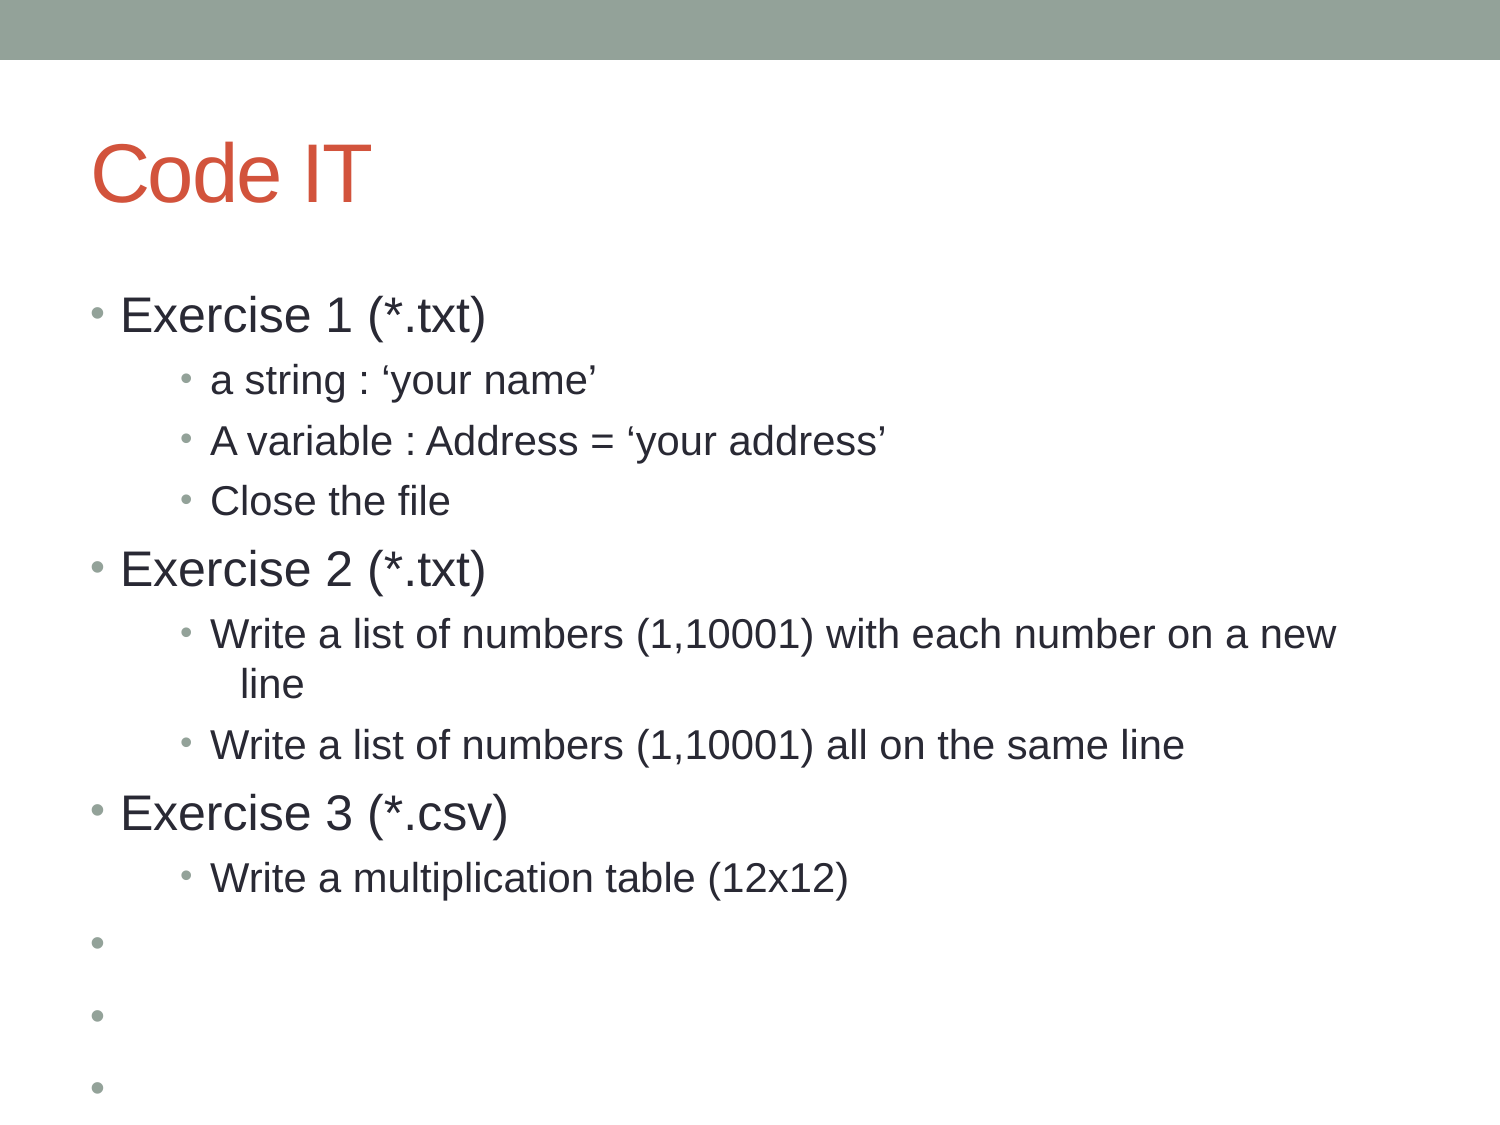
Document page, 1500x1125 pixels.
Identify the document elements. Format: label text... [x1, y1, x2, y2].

title Code IT [75, 87, 1426, 251]
list Exercise 1 (*.txt) a string : ‘your name’ A variable : Address = ‘your address’ Close the file Exercise 2 (*.txt) Write a list of numbers (1,10001) with each number on a new line Write a list of numbers (1,10001) all on the same line Exercise 3 (*.csv) Write a multiplication table (12x12) [75, 275, 1426, 1005]
